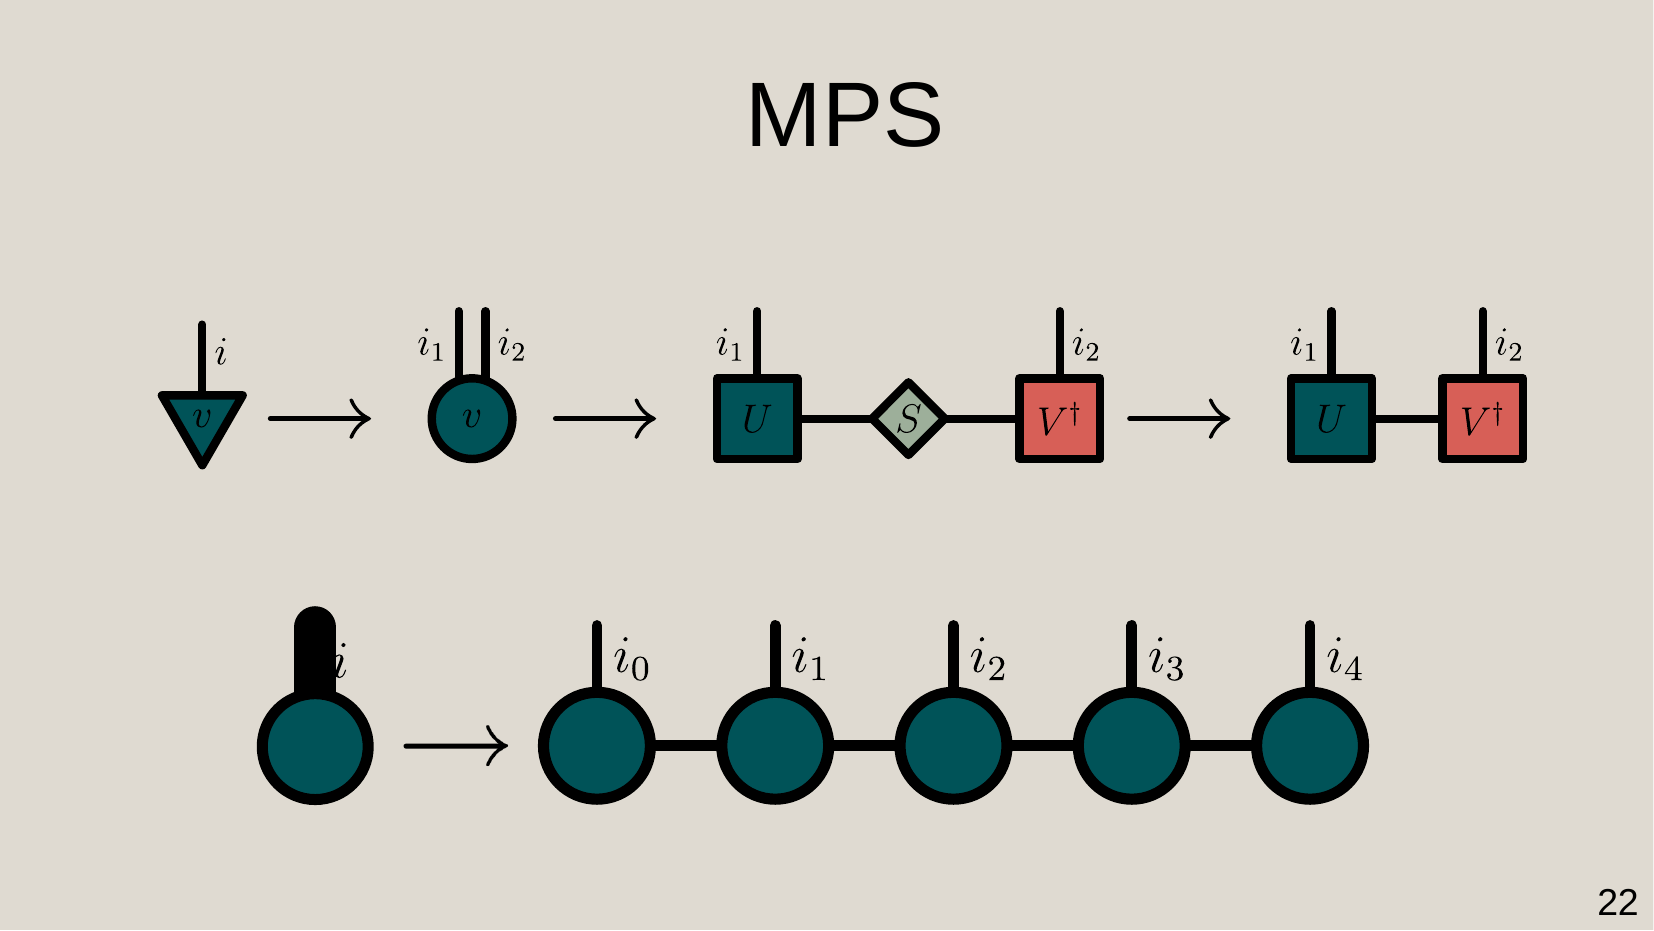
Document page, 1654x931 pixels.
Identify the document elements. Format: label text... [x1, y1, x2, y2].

picture [224, 573, 1405, 838]
text_box <number> [1509, 873, 1654, 931]
title MPS [82, 12, 1608, 218]
picture [109, 258, 1578, 518]
